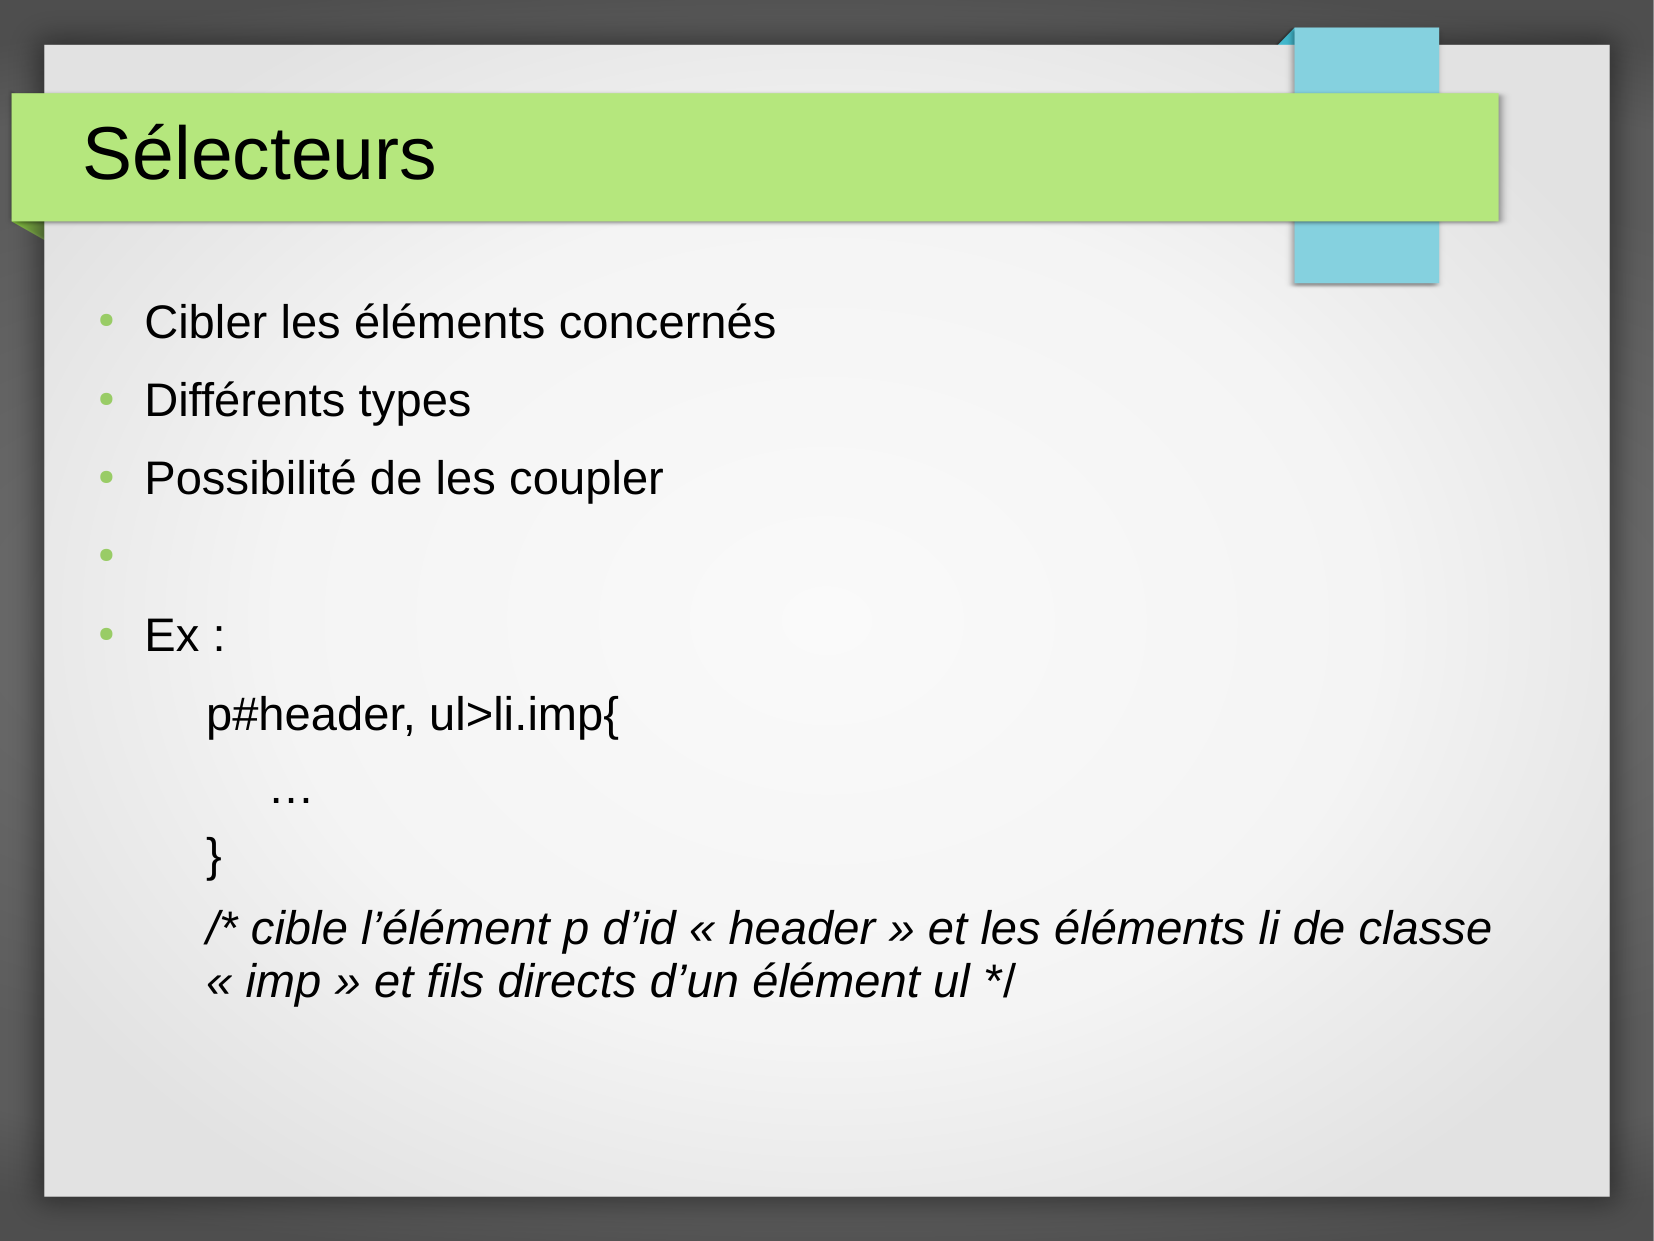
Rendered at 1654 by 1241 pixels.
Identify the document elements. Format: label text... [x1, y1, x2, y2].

title Sélecteurs [82, 94, 1264, 213]
list Cibler les éléments concernés Différents types Possibilité de les coupler Ex : p#header, ul>li.imp{ … } /* cible l’élément p d’id « header » et les éléments li de classe « imp » et fils directs d’un élément ul */ [82, 295, 1571, 1015]
picture [0, 0, 1654, 1241]
